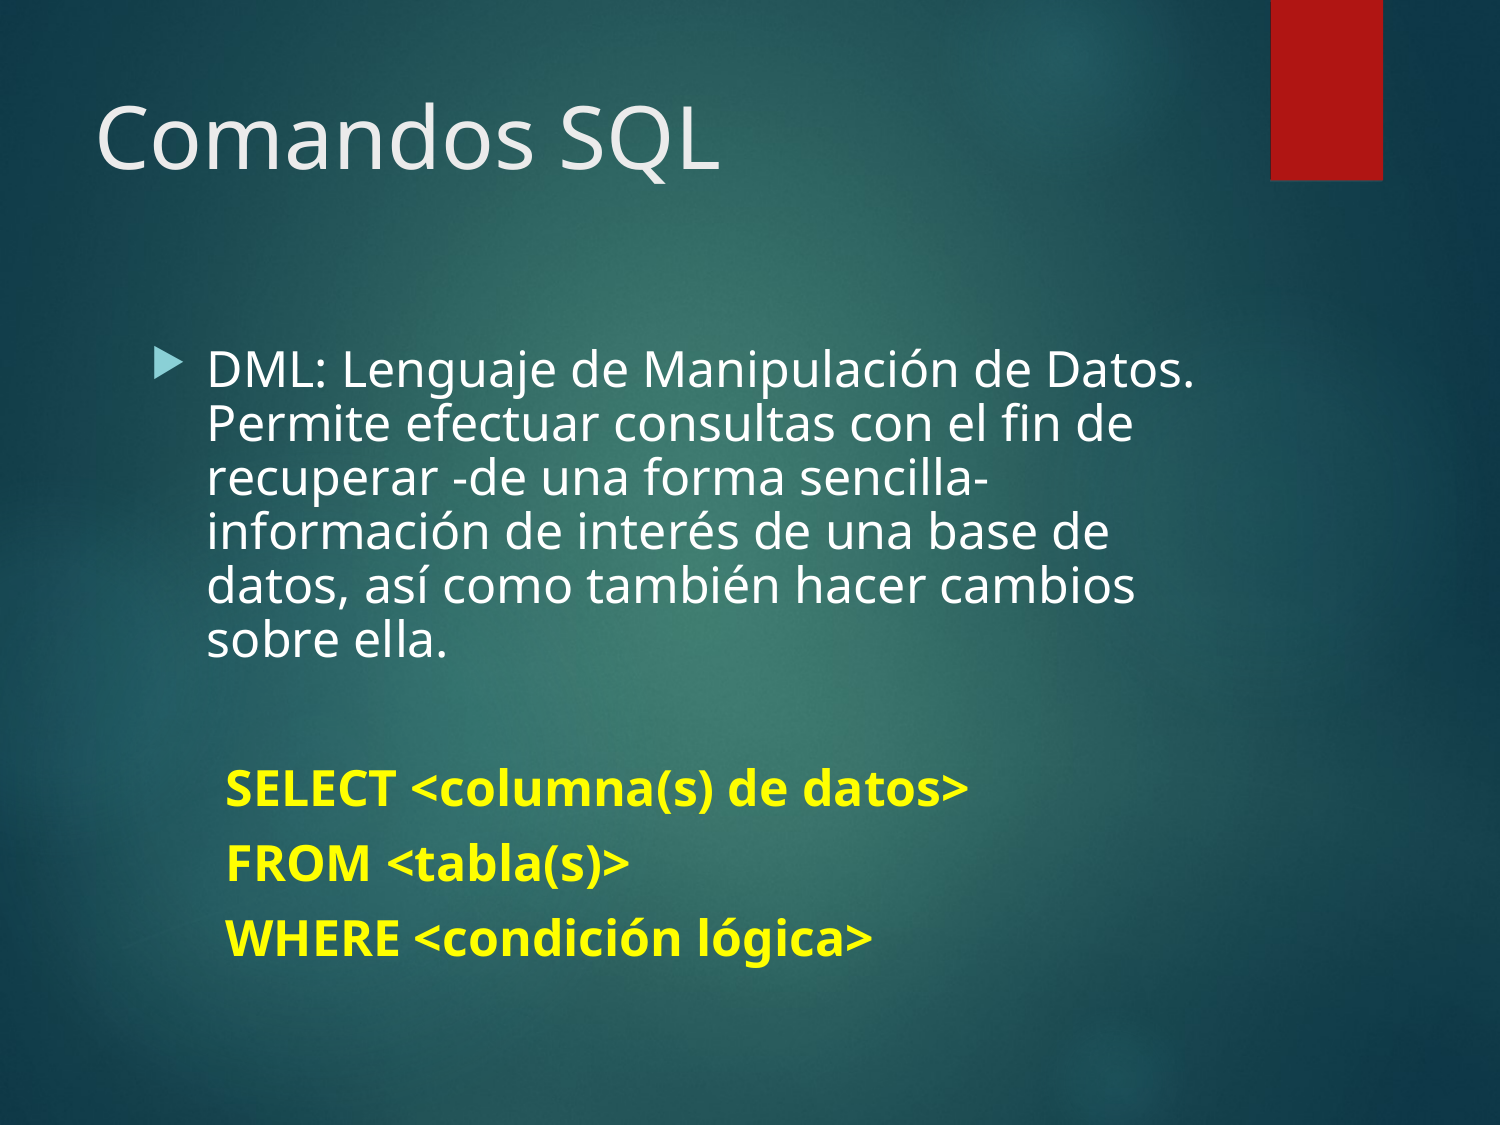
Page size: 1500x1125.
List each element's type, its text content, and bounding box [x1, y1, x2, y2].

picture [0, 0, 1500, 1125]
title Comandos SQL [79, 74, 1237, 304]
list DML: Lenguaje de Manipulación de Datos. Permite efectuar consultas con el fin de recuperar -de una forma sencilla- información de interés de una base de datos, así como también hacer cambios sobre ella. SELECT <columna(s) de datos> FROM <tabla(s)> WHERE <condición lógica> [135, 336, 1237, 1025]
